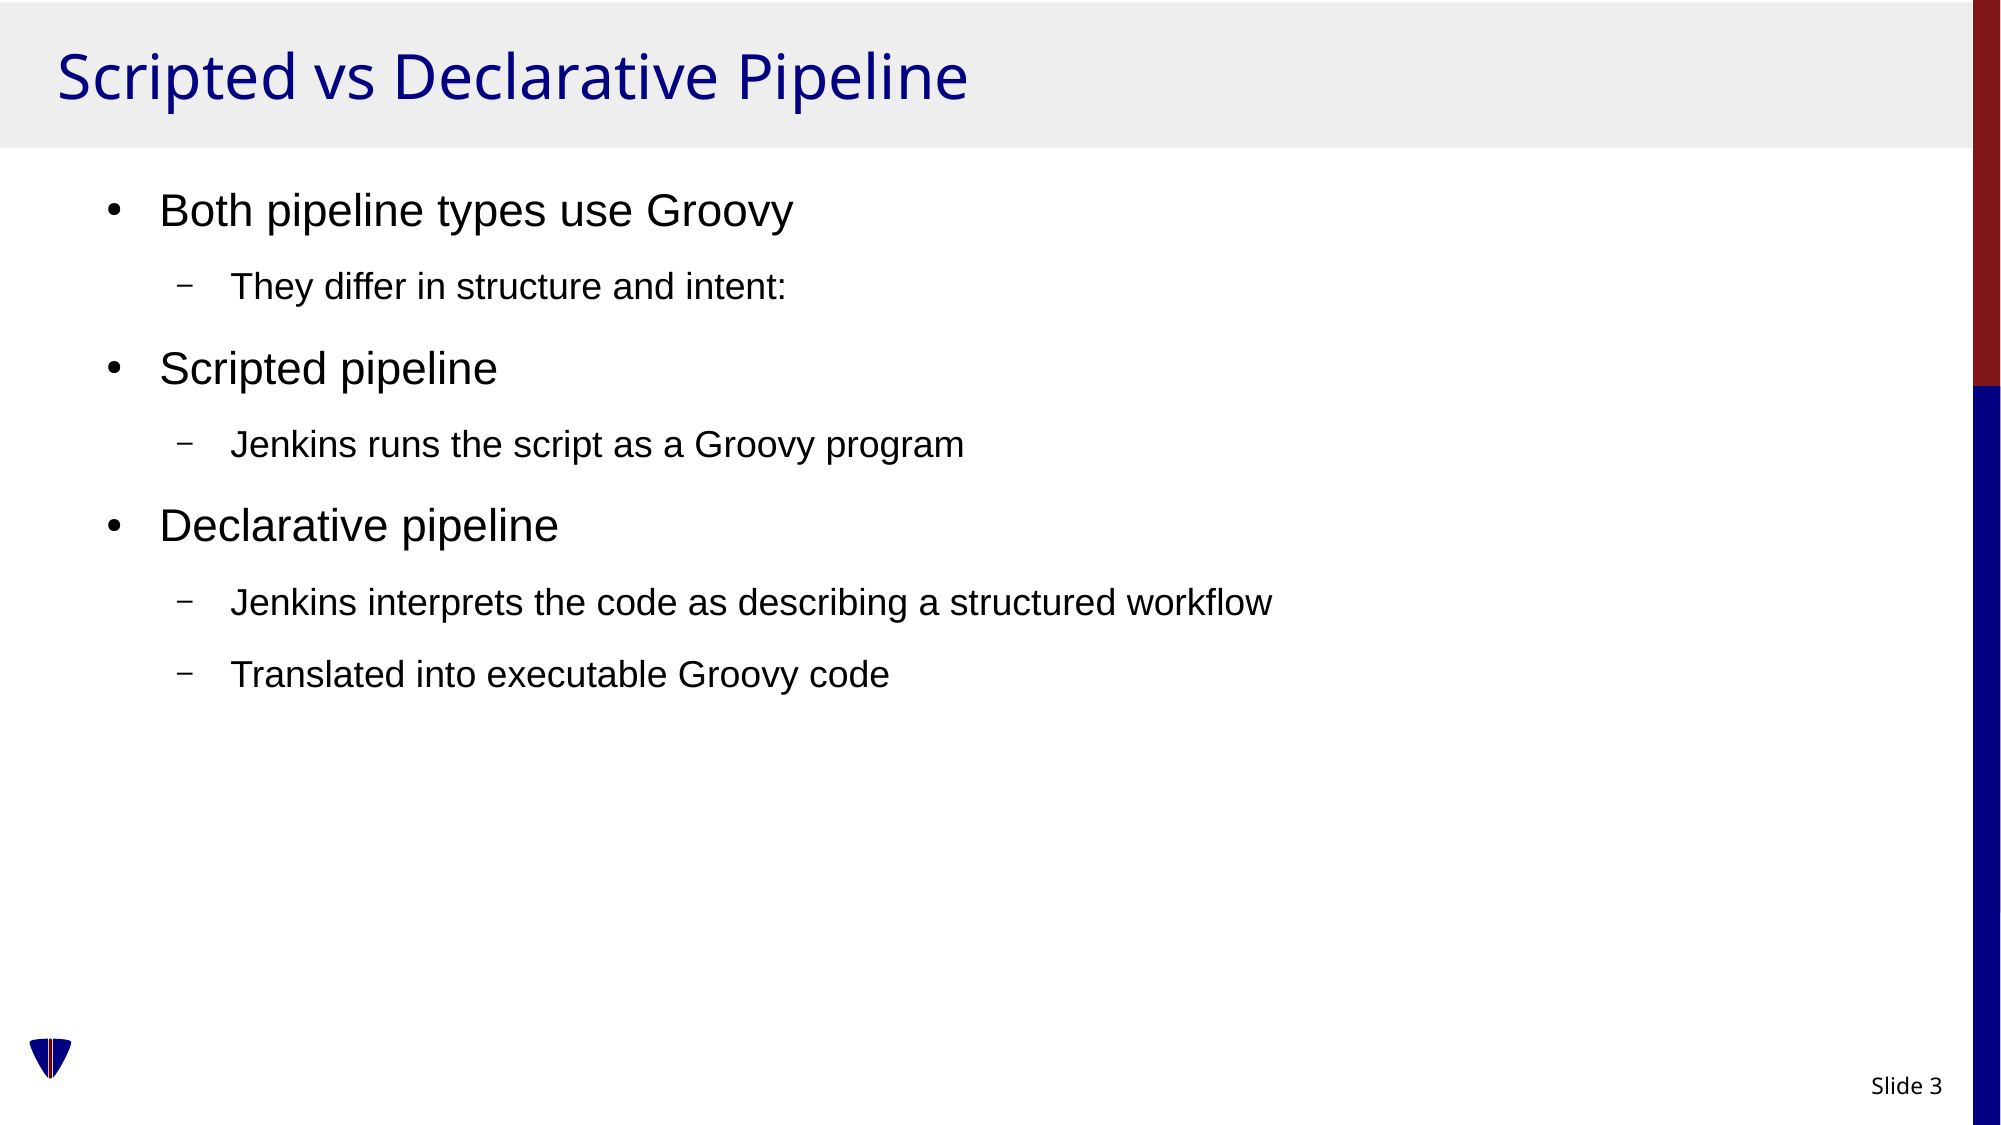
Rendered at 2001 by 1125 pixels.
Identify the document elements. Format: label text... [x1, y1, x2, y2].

list Both pipeline types use Groovy They differ in structure and intent: Scripted pipeline Jenkins runs the script as a Groovy program Declarative pipeline Jenkins interprets the code as describing a structured workflow Translated into executable Groovy code [88, 177, 1873, 1034]
title Scripted vs Declarative Pipeline [0, 2, 1973, 148]
